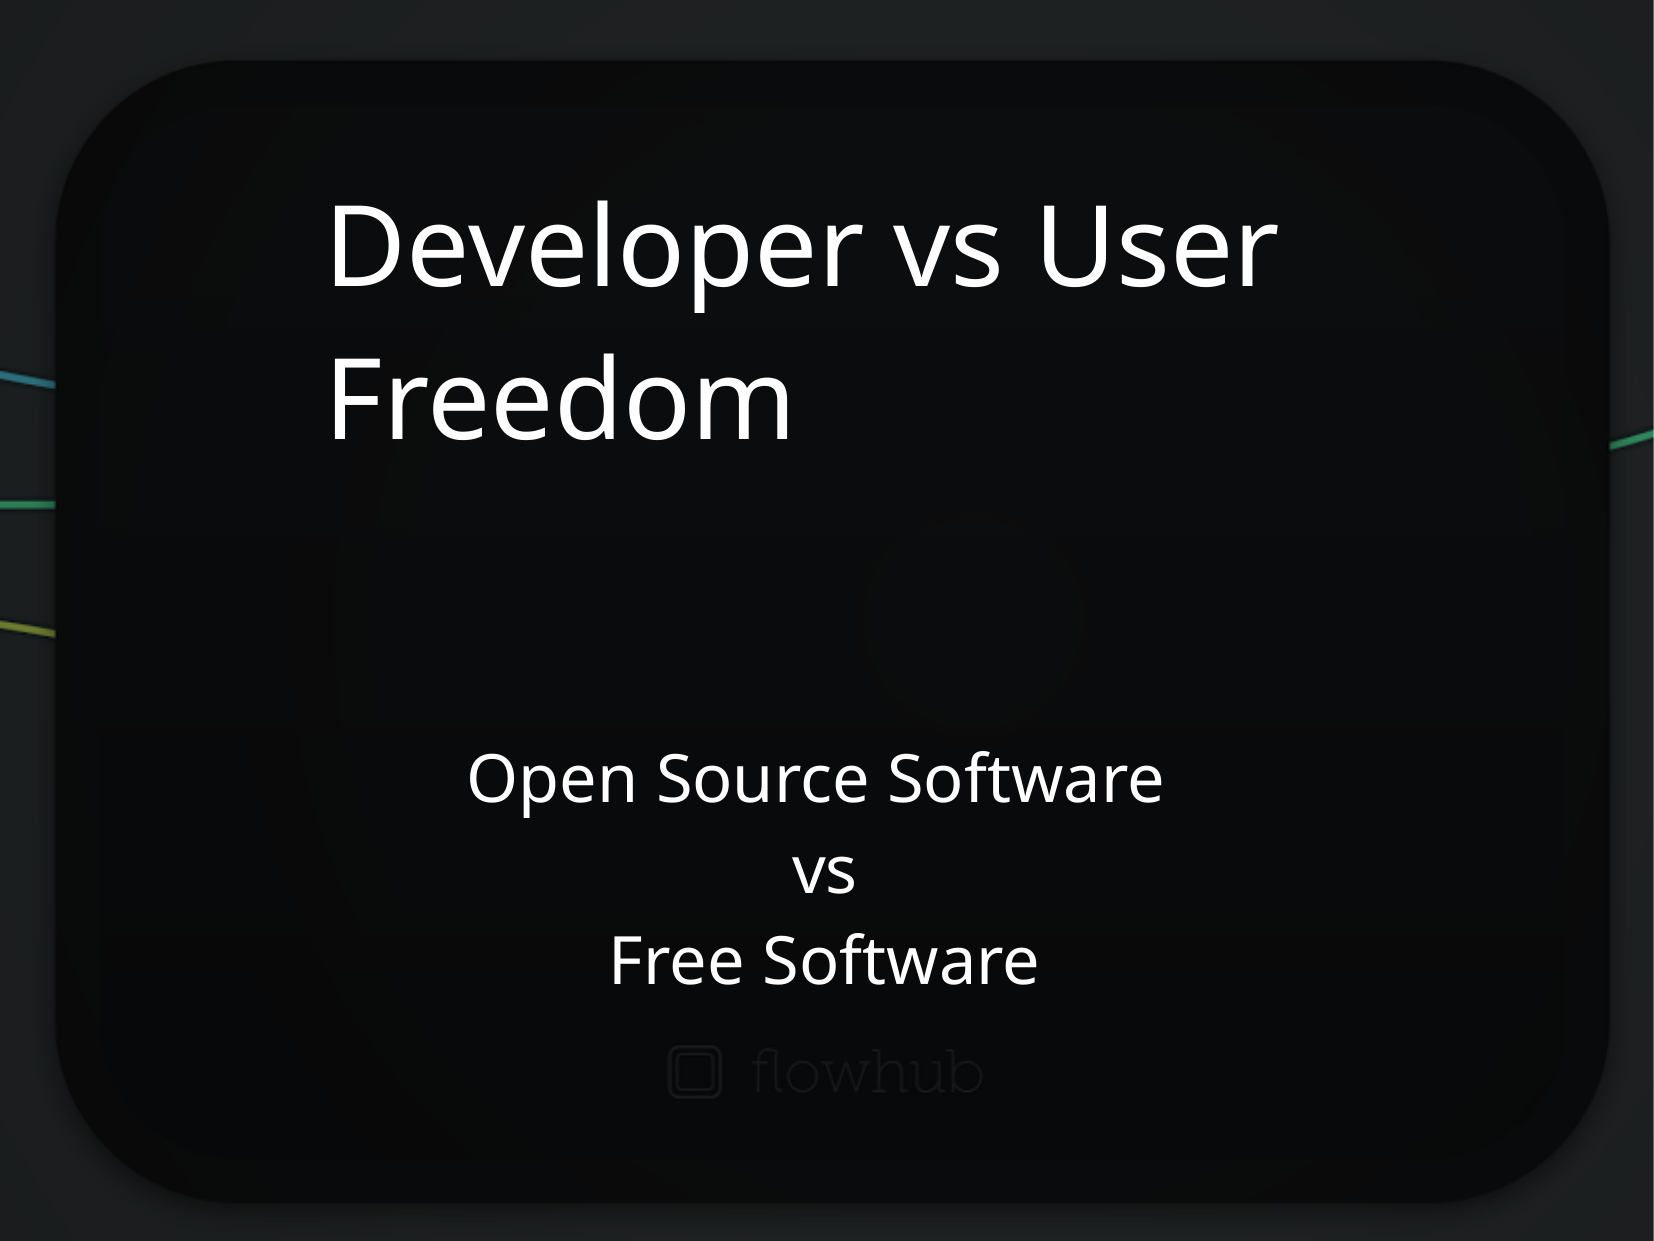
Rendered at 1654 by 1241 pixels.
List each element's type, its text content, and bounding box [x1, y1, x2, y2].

picture [0, 0, 1654, 1241]
subtitle Open Source Software vs Free Software [80, 732, 1570, 1003]
text_box Developer vs User Freedom [310, 158, 1339, 477]
